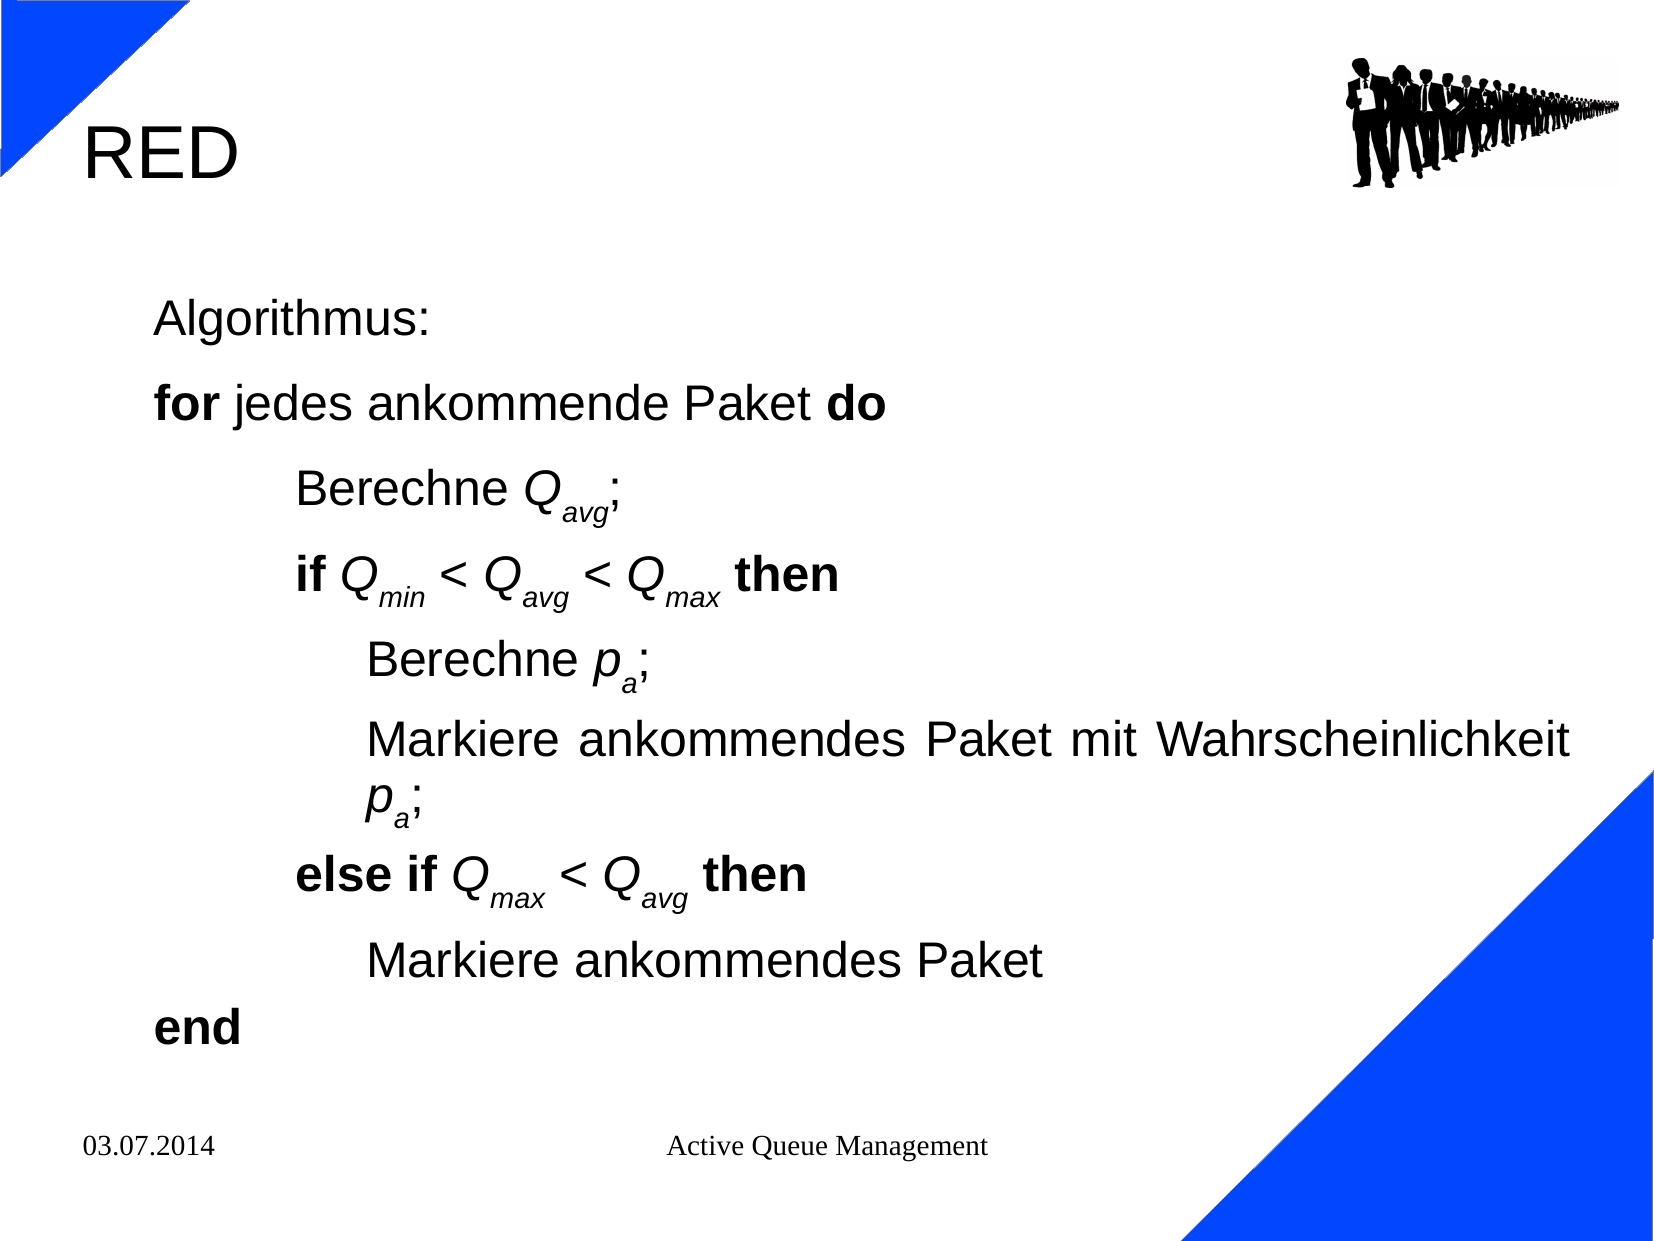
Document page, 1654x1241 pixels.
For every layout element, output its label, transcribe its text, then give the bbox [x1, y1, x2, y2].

title RED [82, 49, 1571, 257]
picture [1346, 58, 1619, 188]
text_box [0, 0, 190, 177]
text_box [1180, 770, 1654, 1241]
list Algorithmus: for jedes ankommende Paket do Berechne Qavg; if Qmin < Qavg < Qmax then Berechne pa; Markiere ankommendes Paket mit Wahrscheinlichkeit pa; else if Qmax < Qavg then Markiere ankommendes Paket end [82, 290, 1571, 1145]
